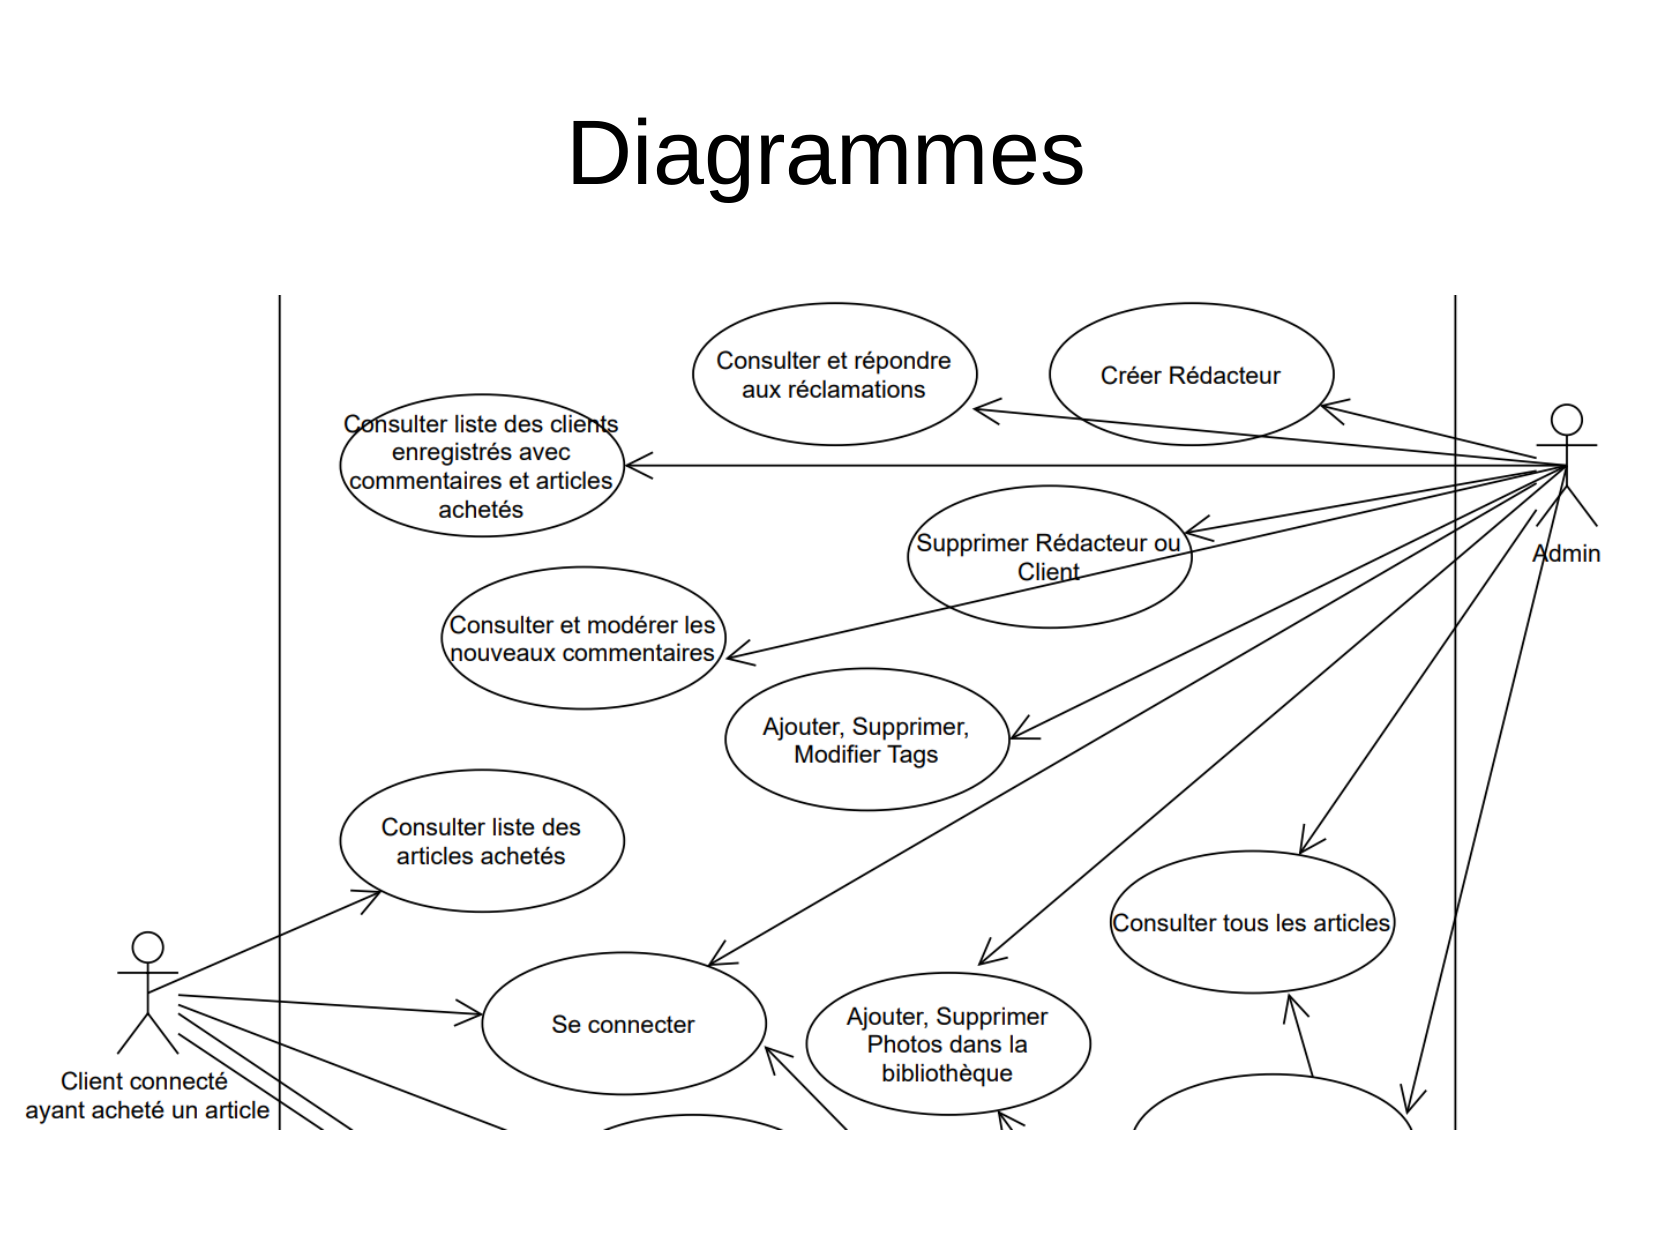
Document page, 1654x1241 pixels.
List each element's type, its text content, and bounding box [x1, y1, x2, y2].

title Diagrammes [82, 49, 1571, 257]
picture [3, 295, 1654, 1130]
